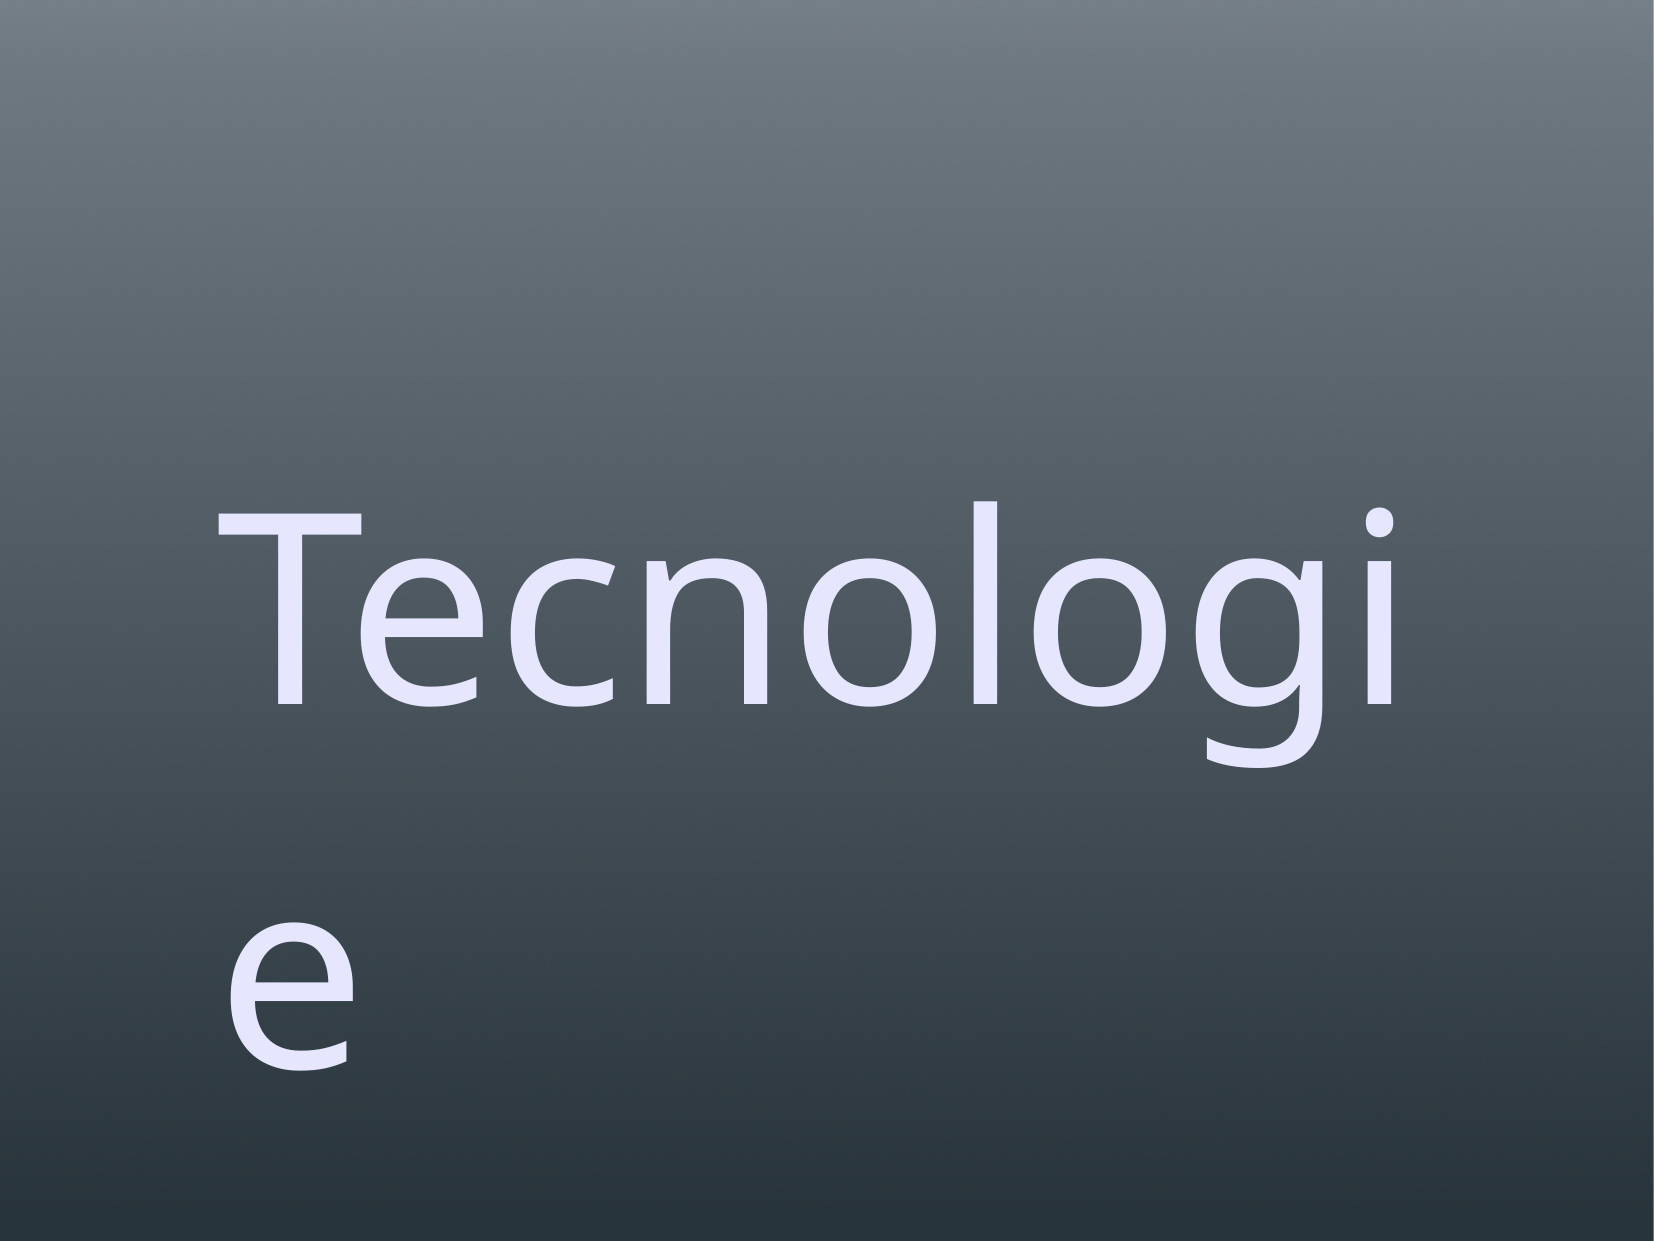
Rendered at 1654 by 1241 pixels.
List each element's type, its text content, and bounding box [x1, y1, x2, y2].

picture [0, 0, 1654, 1241]
text_box Tecnologie [201, 412, 1452, 829]
